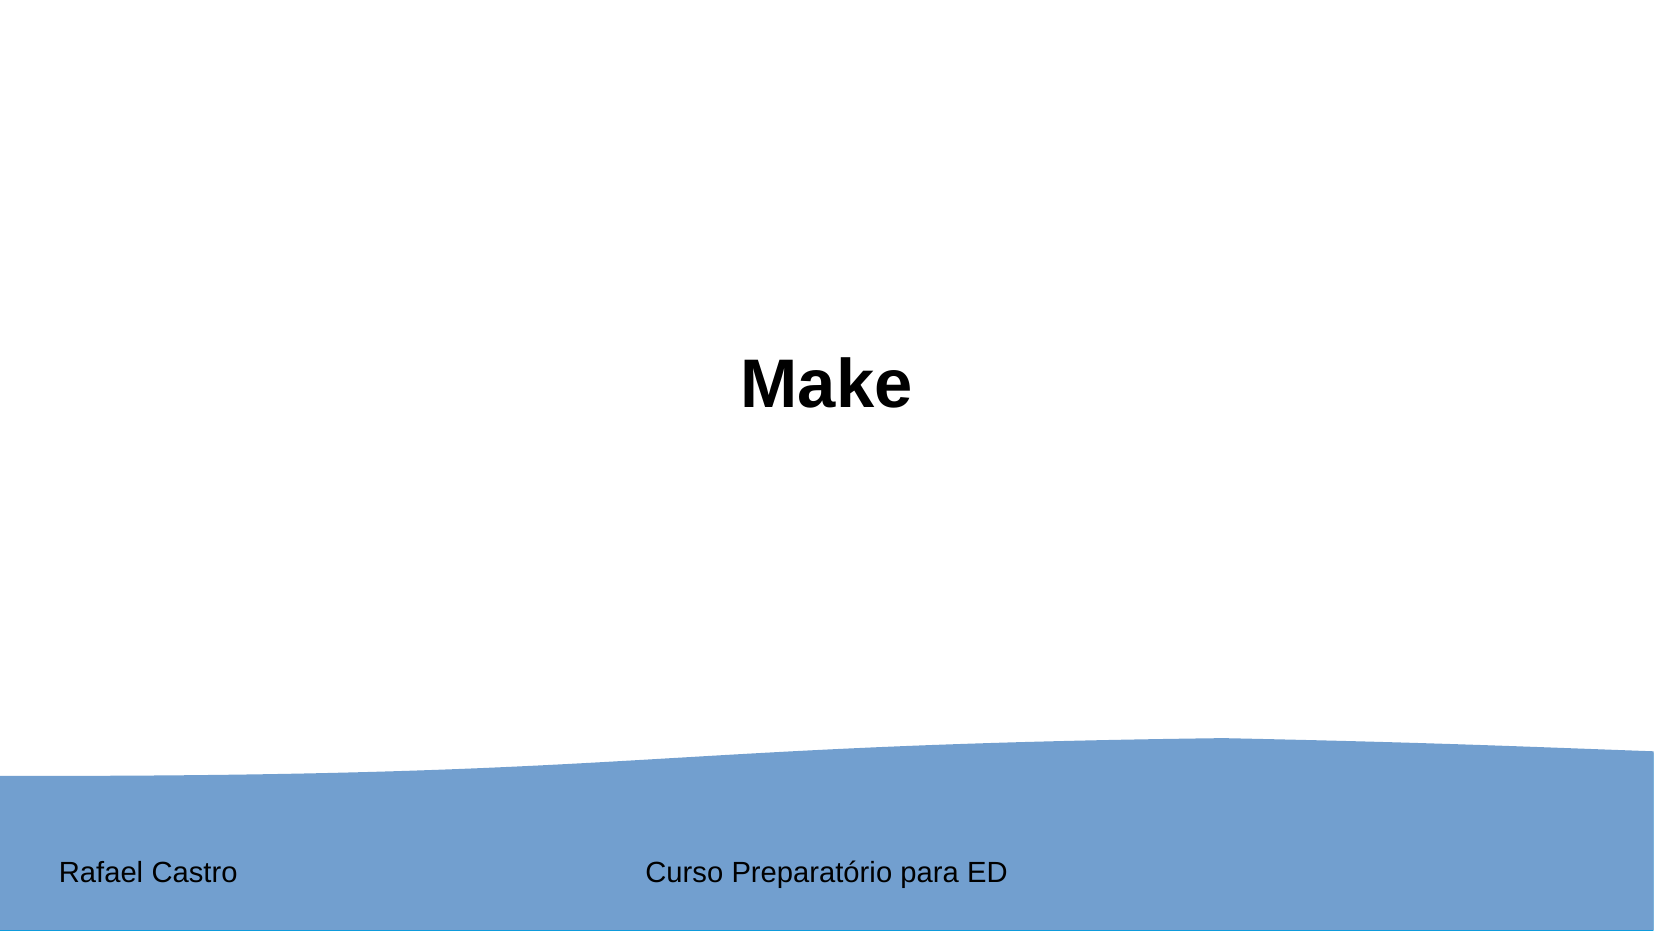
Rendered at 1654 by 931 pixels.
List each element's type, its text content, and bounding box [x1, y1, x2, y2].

title Make [88, 295, 1565, 473]
